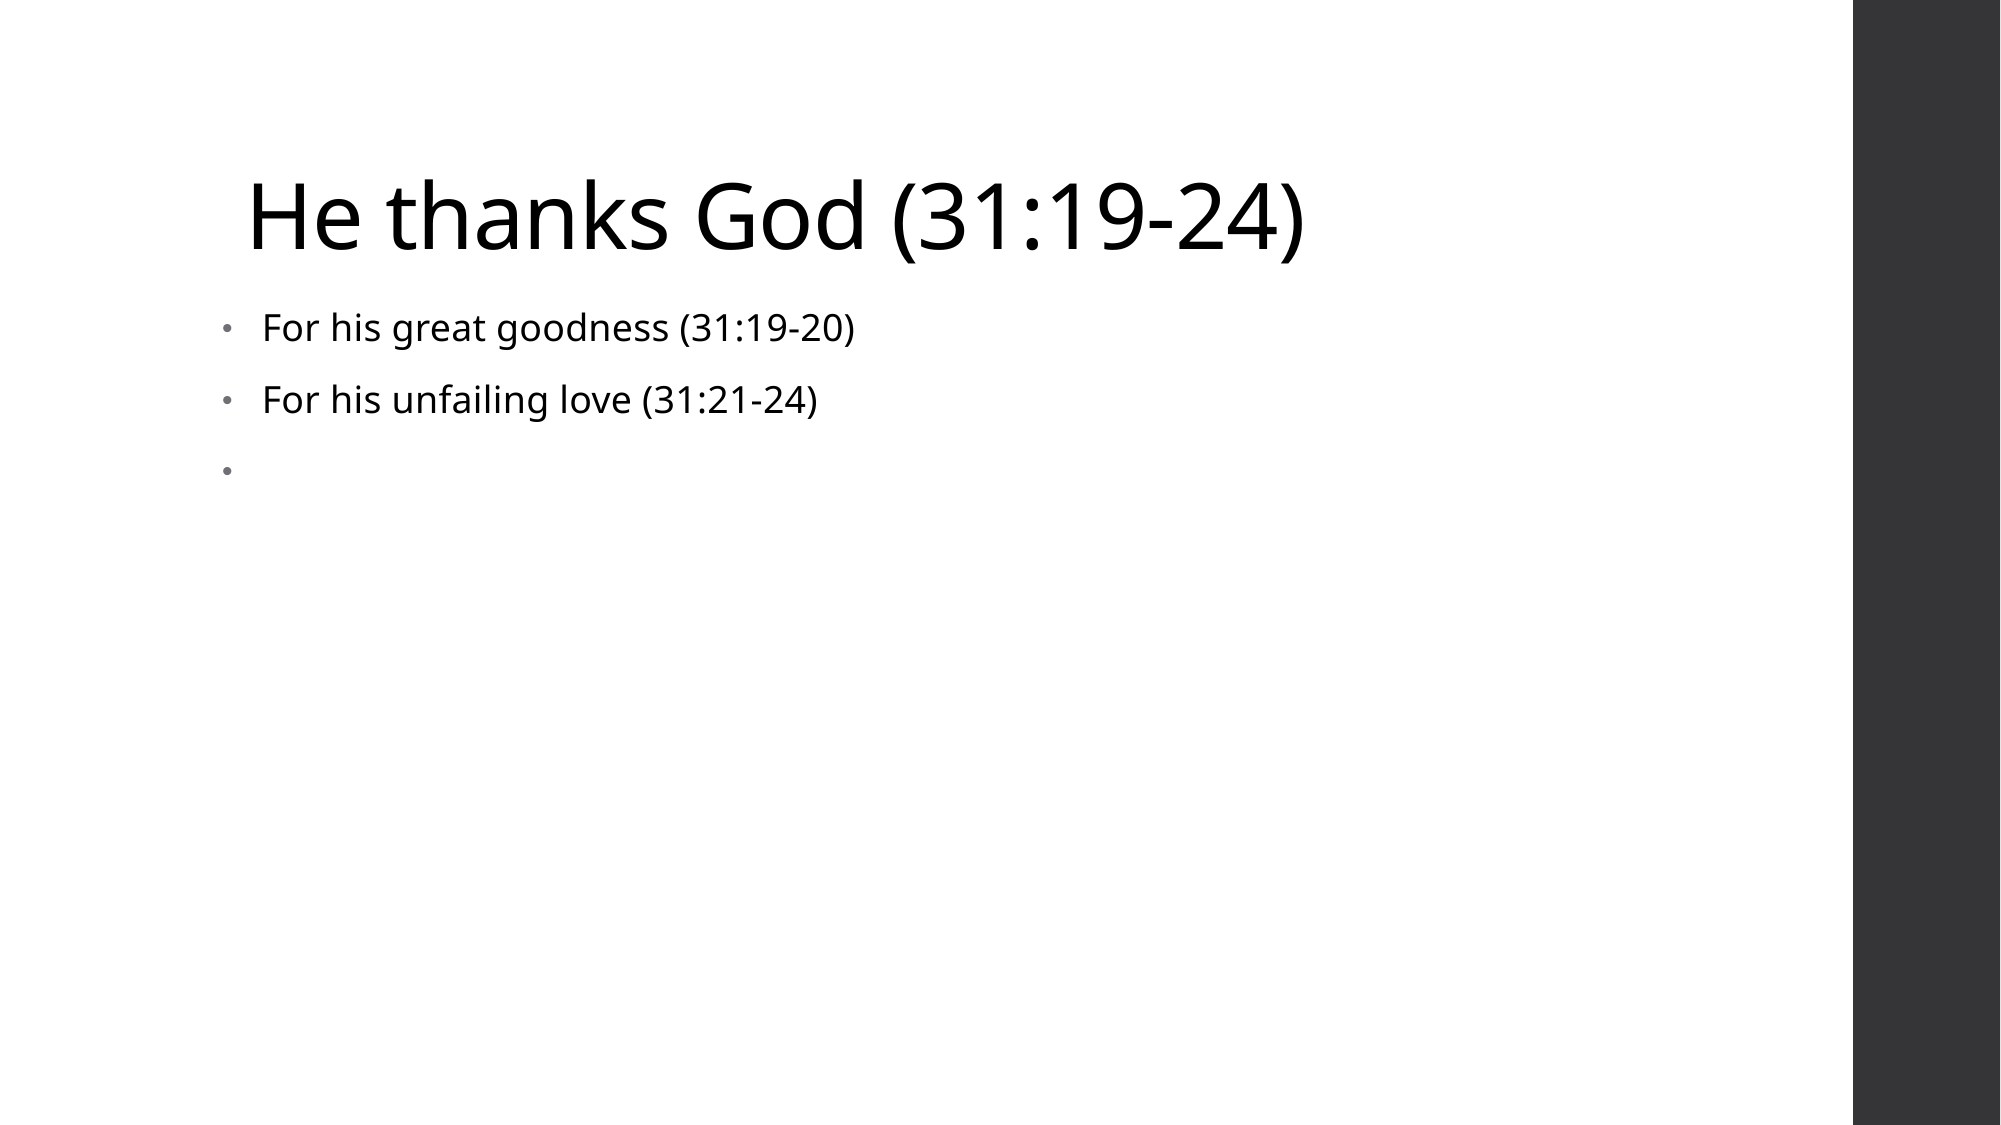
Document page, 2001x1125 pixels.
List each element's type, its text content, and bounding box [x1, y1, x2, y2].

title He thanks God (31:19-24) [206, 60, 1797, 278]
list For his great goodness (31:19-20) For his unfailing love (31:21-24) [206, 299, 1617, 1014]
